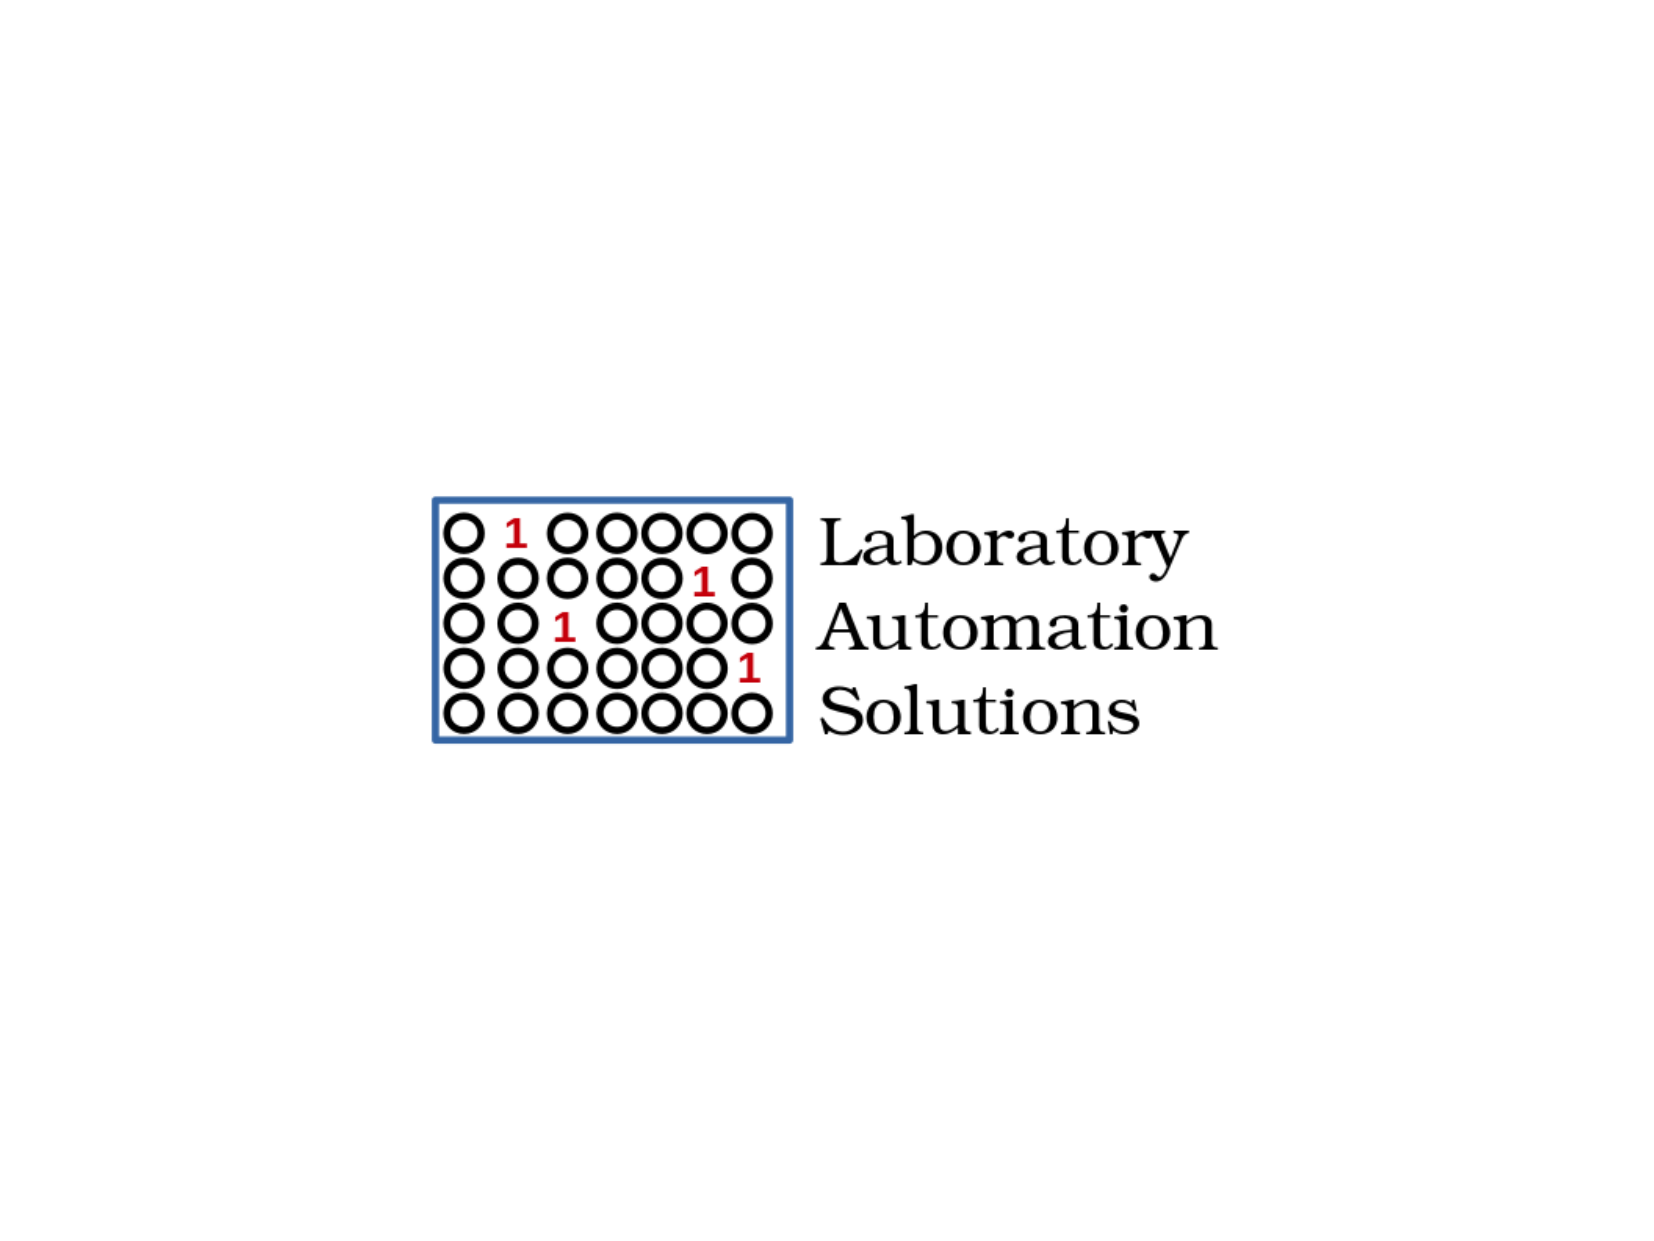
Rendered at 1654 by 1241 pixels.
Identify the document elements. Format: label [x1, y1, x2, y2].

picture [421, 484, 1232, 758]
